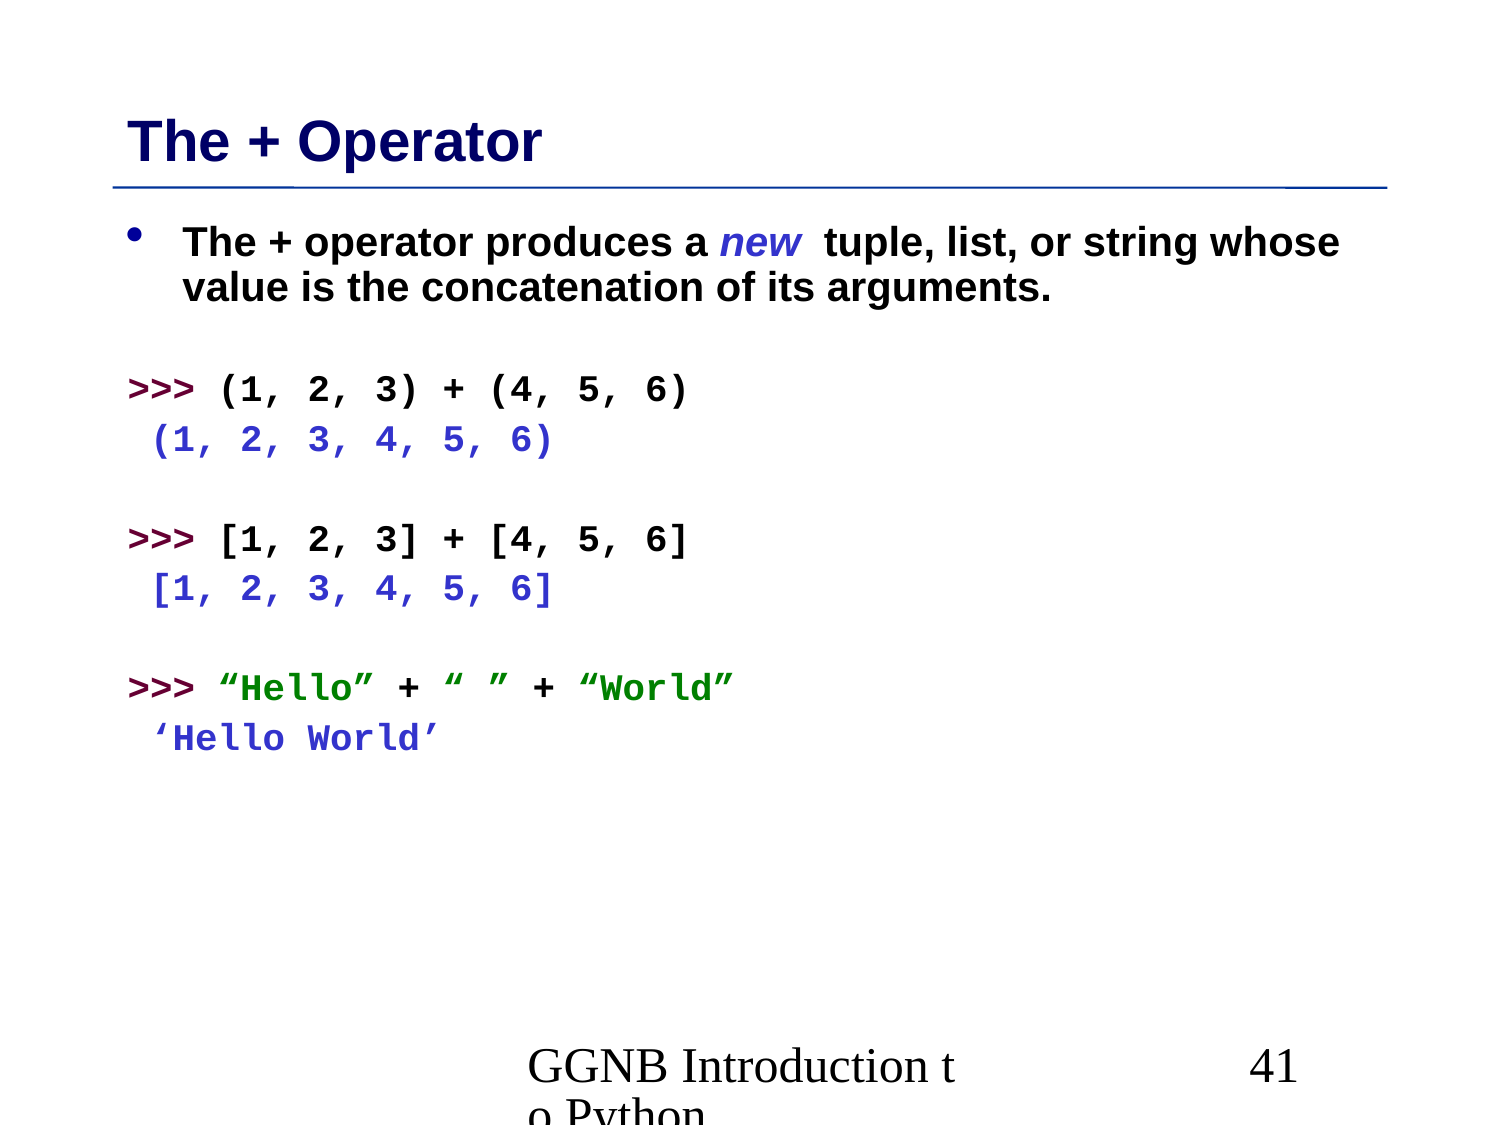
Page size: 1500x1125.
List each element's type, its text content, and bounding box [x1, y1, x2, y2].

list The + operator produces a new tuple, list, or string whose value is the concatenation of its arguments. >>> (1, 2, 3) + (4, 5, 6) (1, 2, 3, 4, 5, 6) >>> [1, 2, 3] + [4, 5, 6] [1, 2, 3, 4, 5, 6] >>> “Hello” + “ ” + “World” ‘Hello World’ [112, 212, 1388, 963]
title The + Operator [112, 95, 1388, 181]
